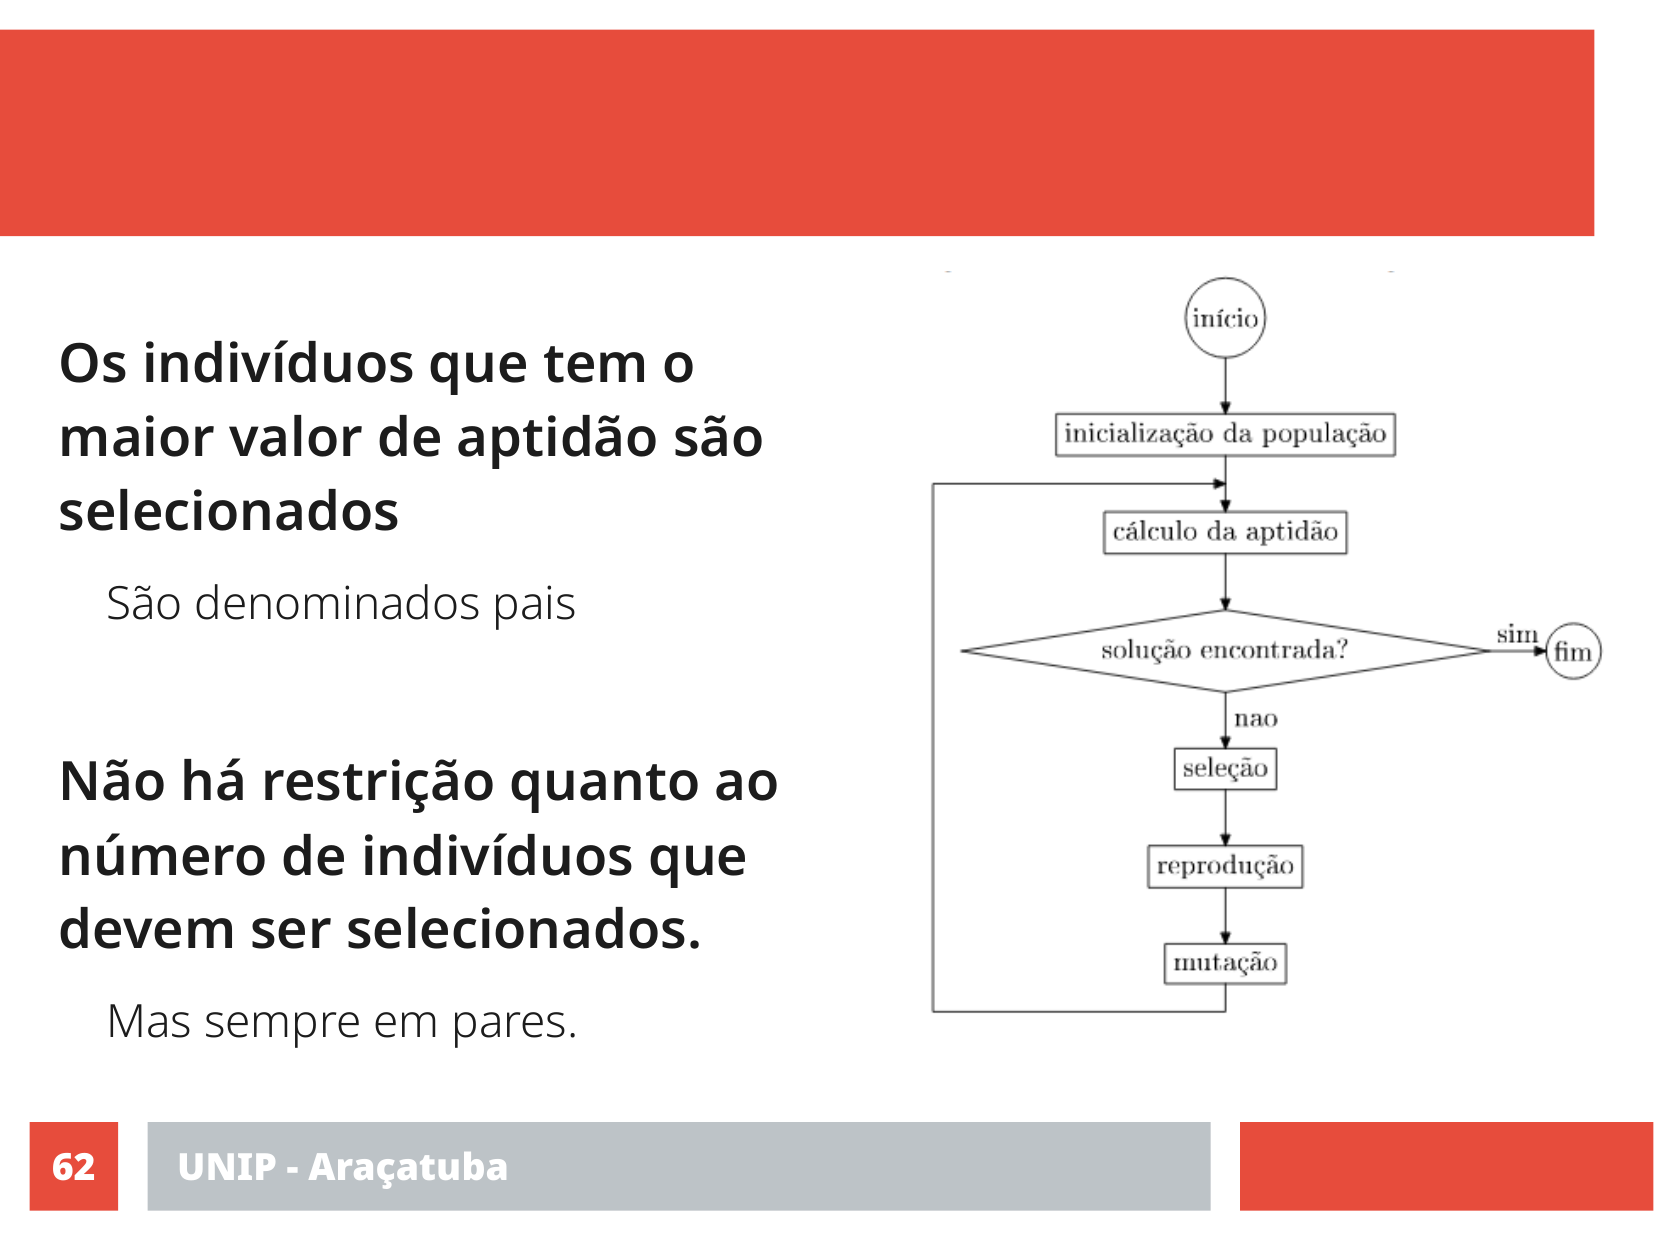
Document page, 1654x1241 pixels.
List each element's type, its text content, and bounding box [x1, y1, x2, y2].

picture [862, 271, 1641, 1081]
list Os indivíduos que tem o maior valor de aptidão são selecionados São denominados pais Não há restrição quanto ao número de indivíduos que devem ser selecionados. Mas sempre em pares. [59, 324, 827, 1093]
